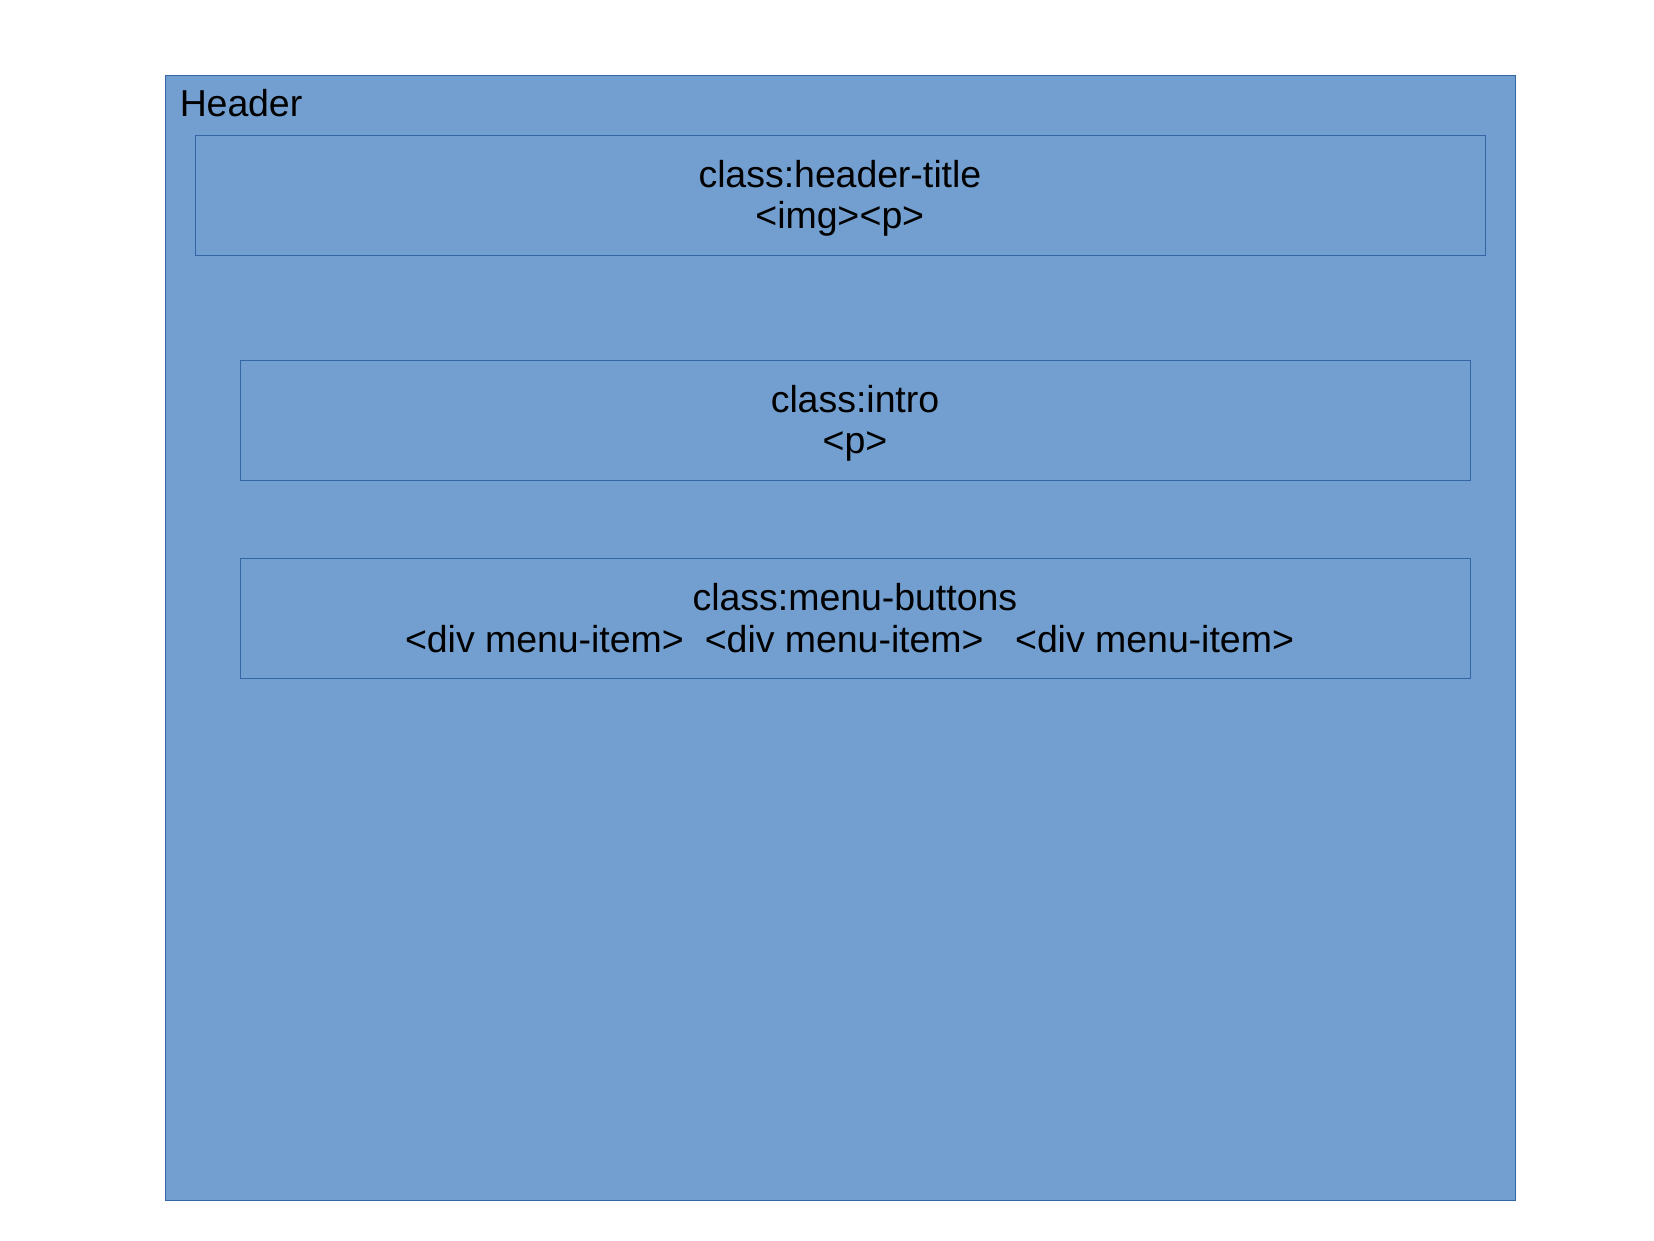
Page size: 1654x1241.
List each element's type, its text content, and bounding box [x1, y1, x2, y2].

text_box class:intro <p> [240, 360, 1471, 481]
text_box class:menu-buttons <div menu-item> <div menu-item> <div menu-item> [240, 558, 1471, 679]
text_box class:header-title <img><p> [195, 135, 1486, 256]
text_box Header [165, 75, 1516, 1201]
